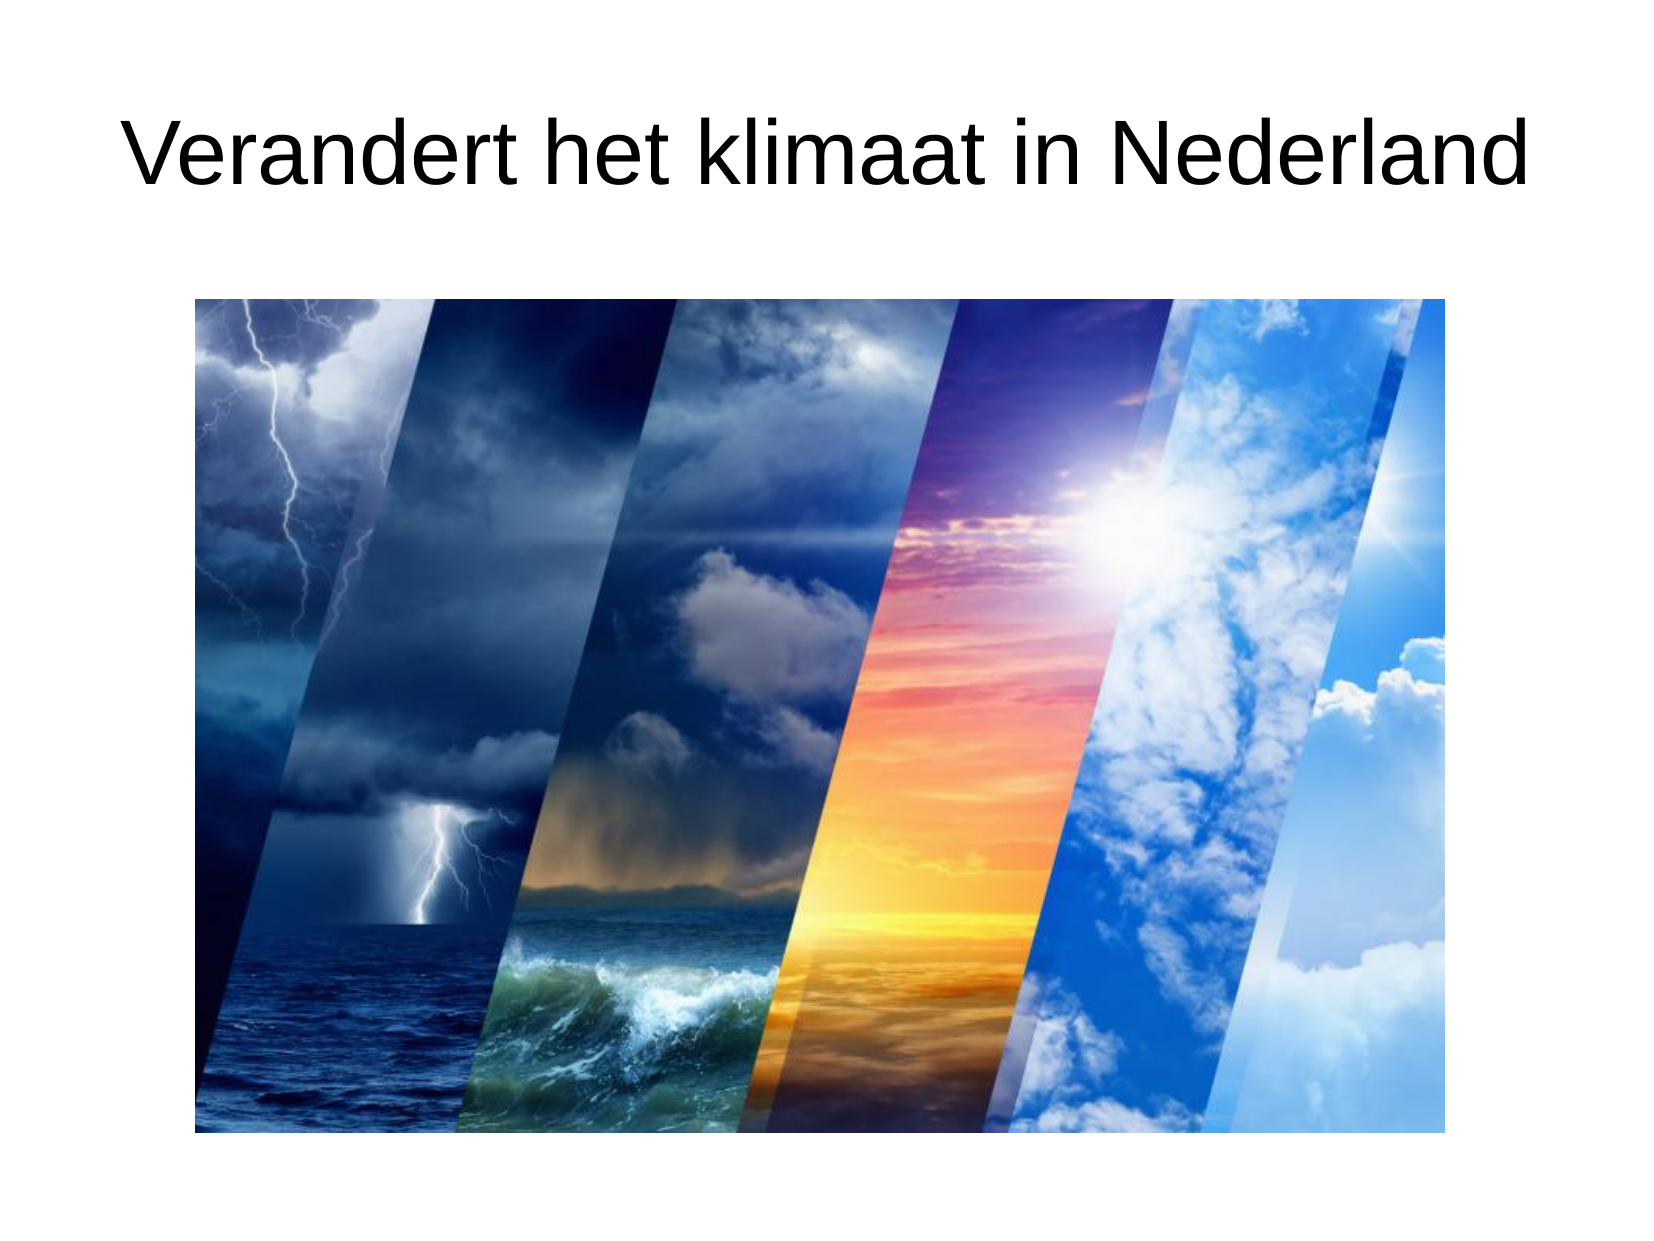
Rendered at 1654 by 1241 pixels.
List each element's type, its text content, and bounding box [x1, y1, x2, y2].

picture [195, 299, 1445, 1133]
title Verandert het klimaat in Nederland [82, 49, 1571, 257]
